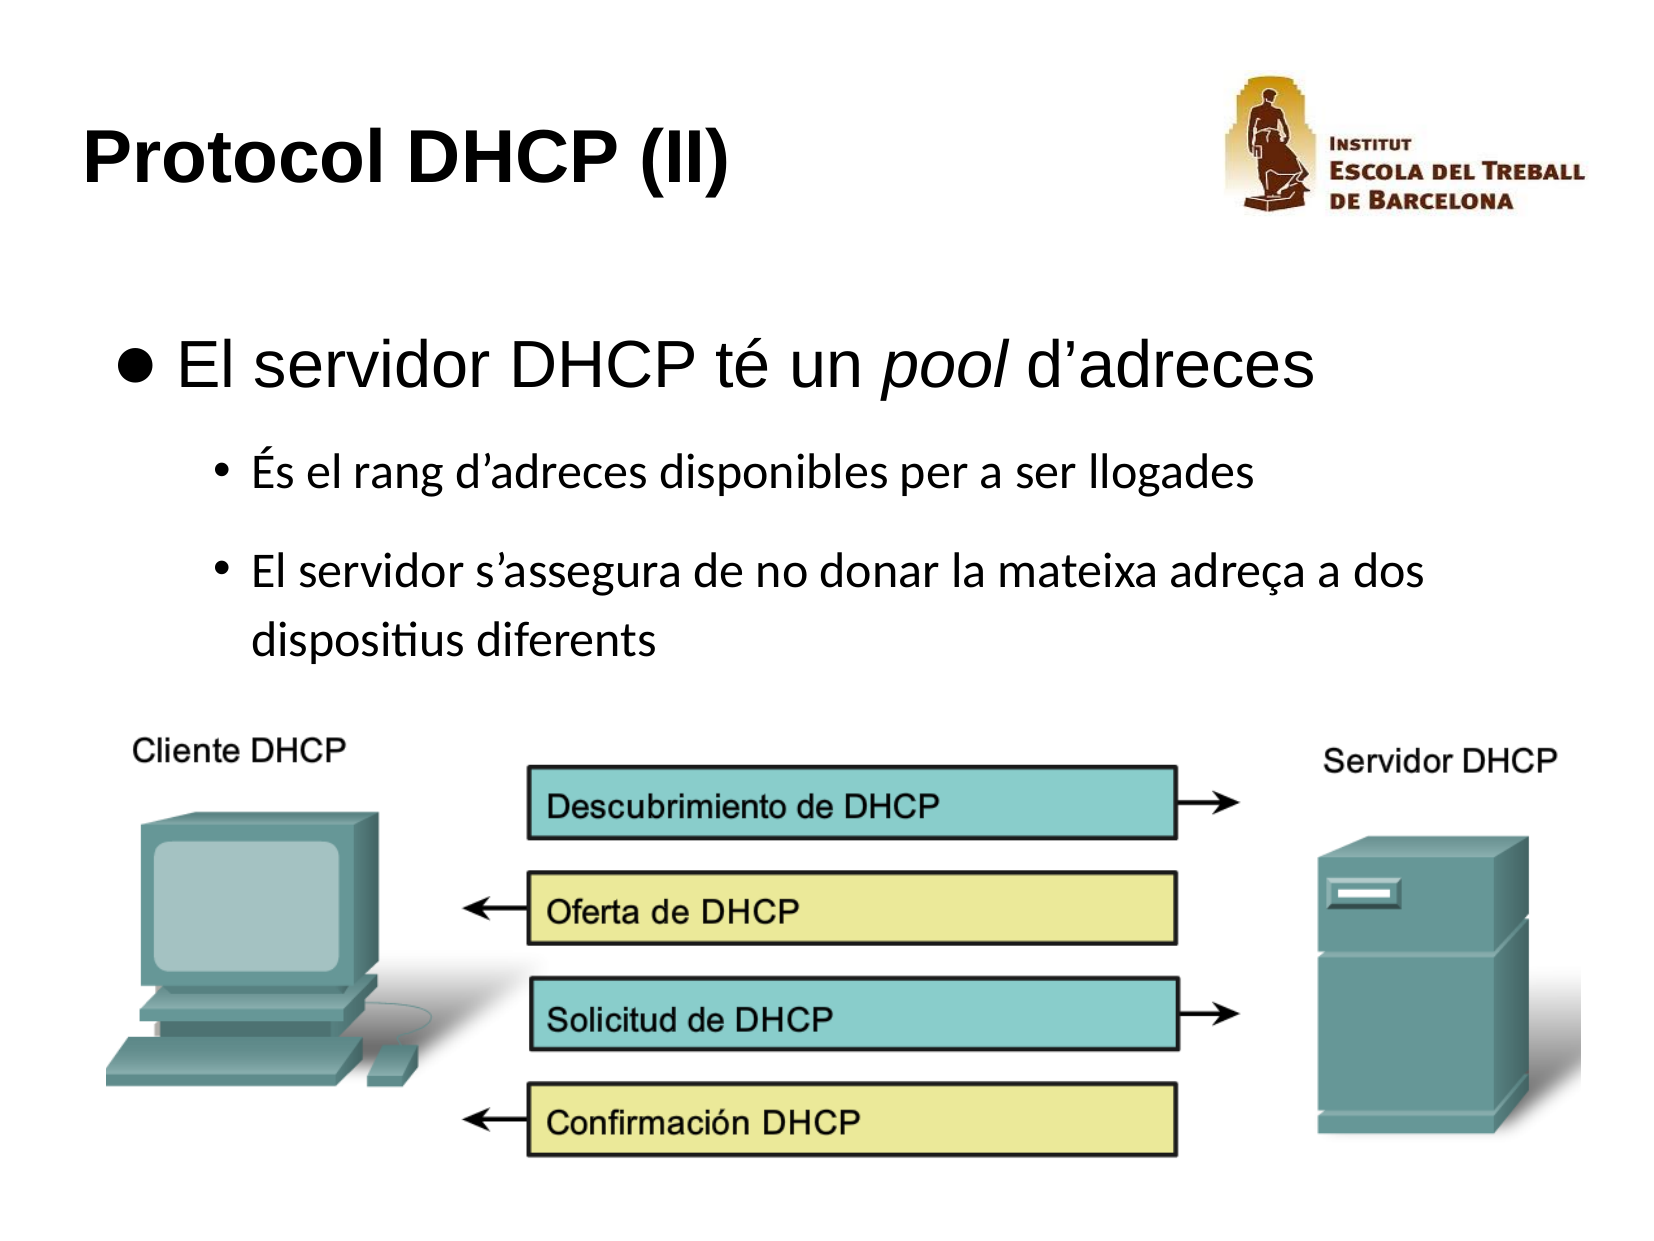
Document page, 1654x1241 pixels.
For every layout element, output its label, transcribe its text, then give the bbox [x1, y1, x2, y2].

picture [1204, 70, 1595, 223]
picture [106, 696, 1581, 1201]
title Protocol DHCP (II) [82, 49, 1571, 257]
list El servidor DHCP té un pool d’adreces És el rang d’adreces disponibles per a ser llogades El servidor s’assegura de no donar la mateixa adreça a dos dispositius diferents [82, 290, 1571, 1109]
